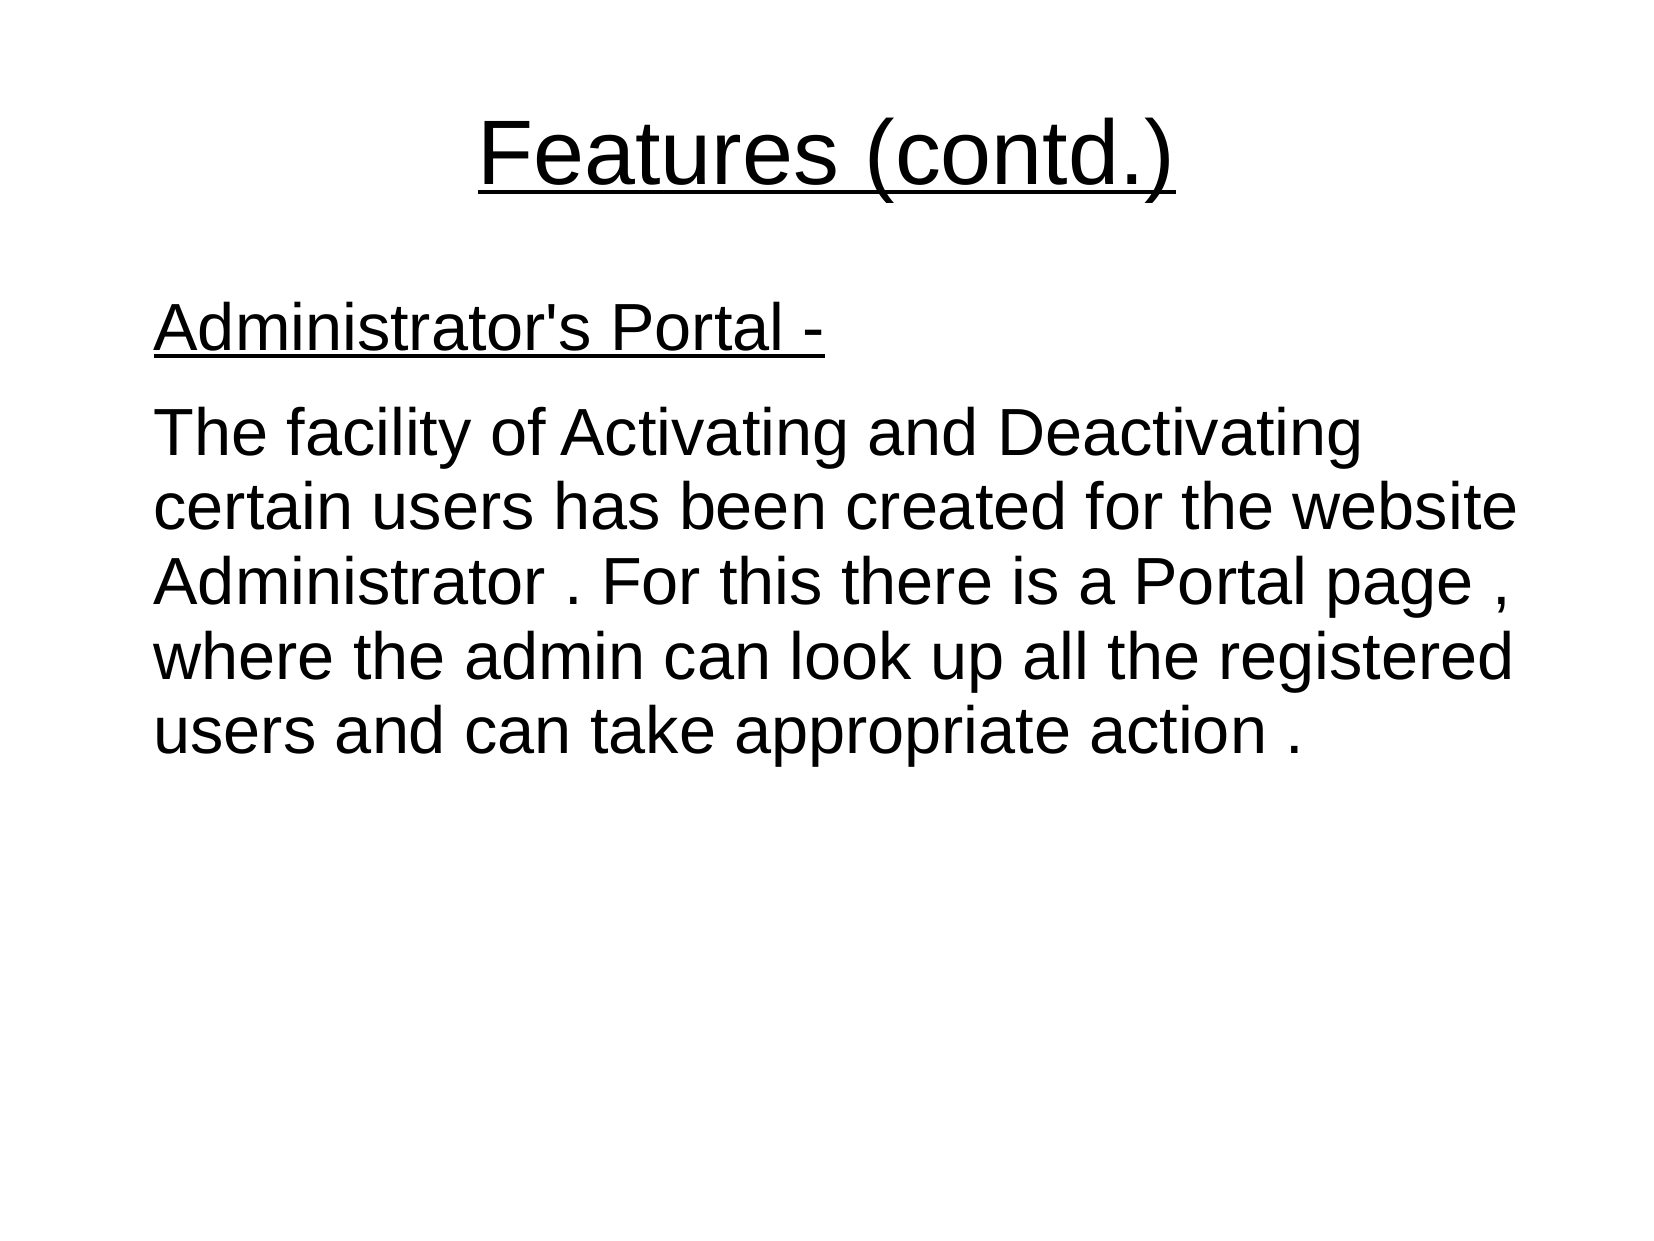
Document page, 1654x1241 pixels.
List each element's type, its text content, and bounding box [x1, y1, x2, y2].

title Features (contd.) [82, 49, 1571, 257]
list Administrator's Portal - The facility of Activating and Deactivating certain users has been created for the website Administrator . For this there is a Portal page , where the admin can look up all the registered users and can take appropriate action . [82, 290, 1538, 1010]
